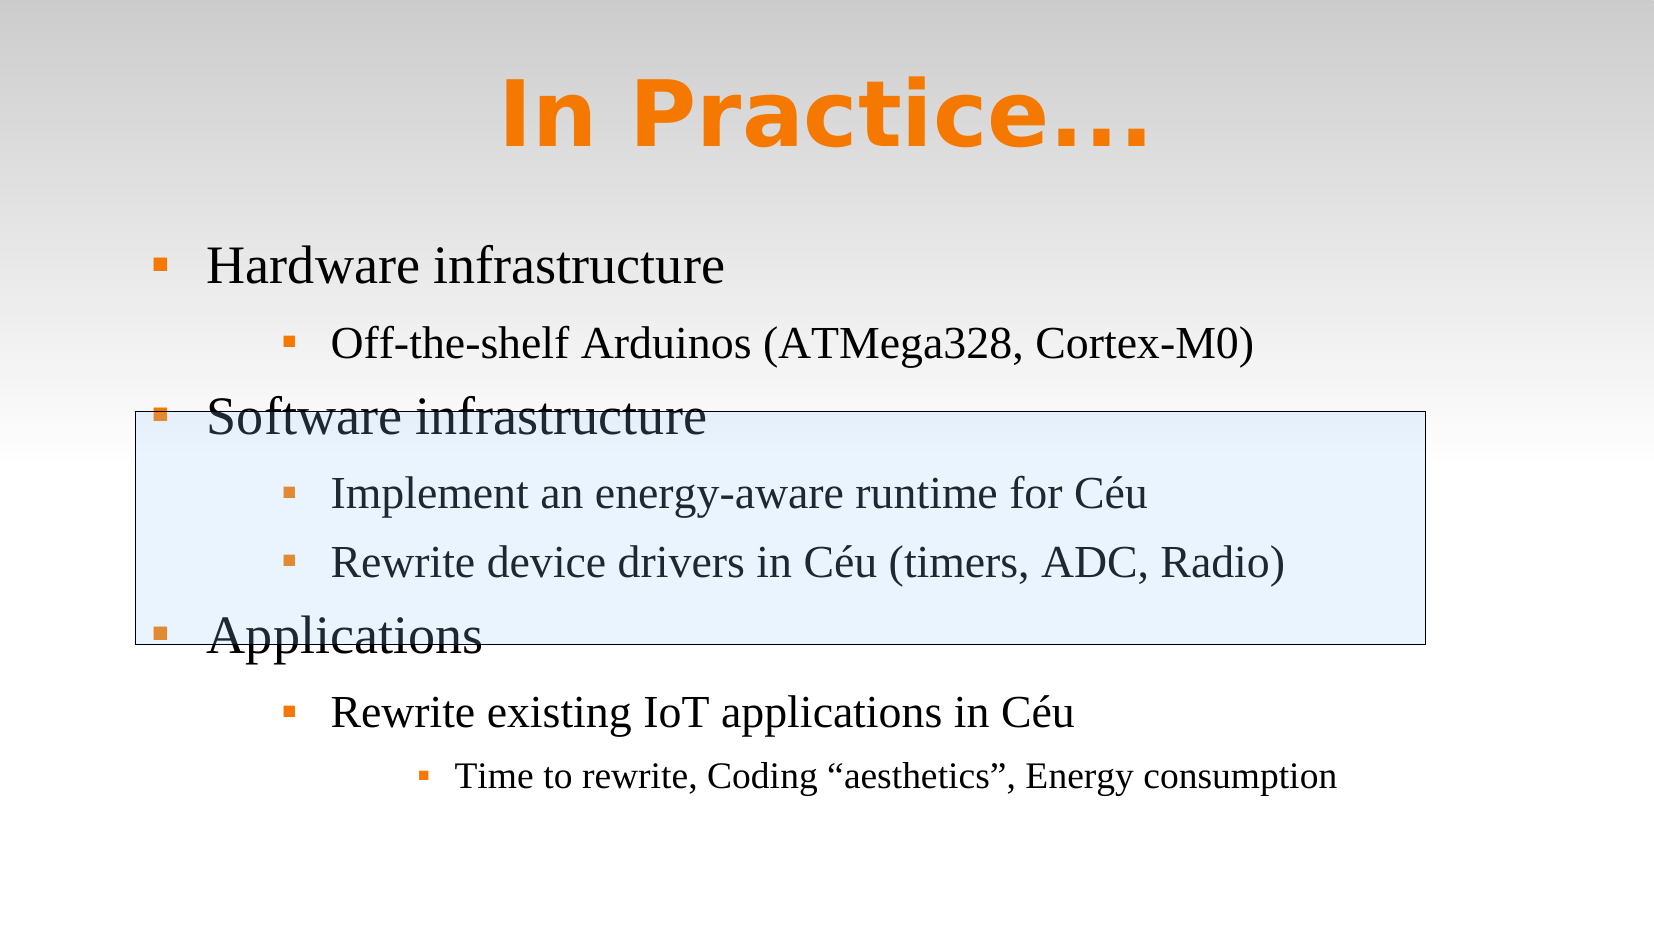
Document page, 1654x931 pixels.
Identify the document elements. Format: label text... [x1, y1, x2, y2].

title In Practice... [82, 37, 1571, 193]
text_box [135, 411, 1426, 645]
list Hardware infrastructure Off-the-shelf Arduinos (ATMega328, Cortex-M0) Software infrastructure Implement an energy-aware runtime for Céu Rewrite device drivers in Céu (timers, ADC, Radio) Applications Rewrite existing IoT applications in Céu Time to rewrite, Coding “aesthetics”, Energy consumption [82, 235, 1538, 915]
